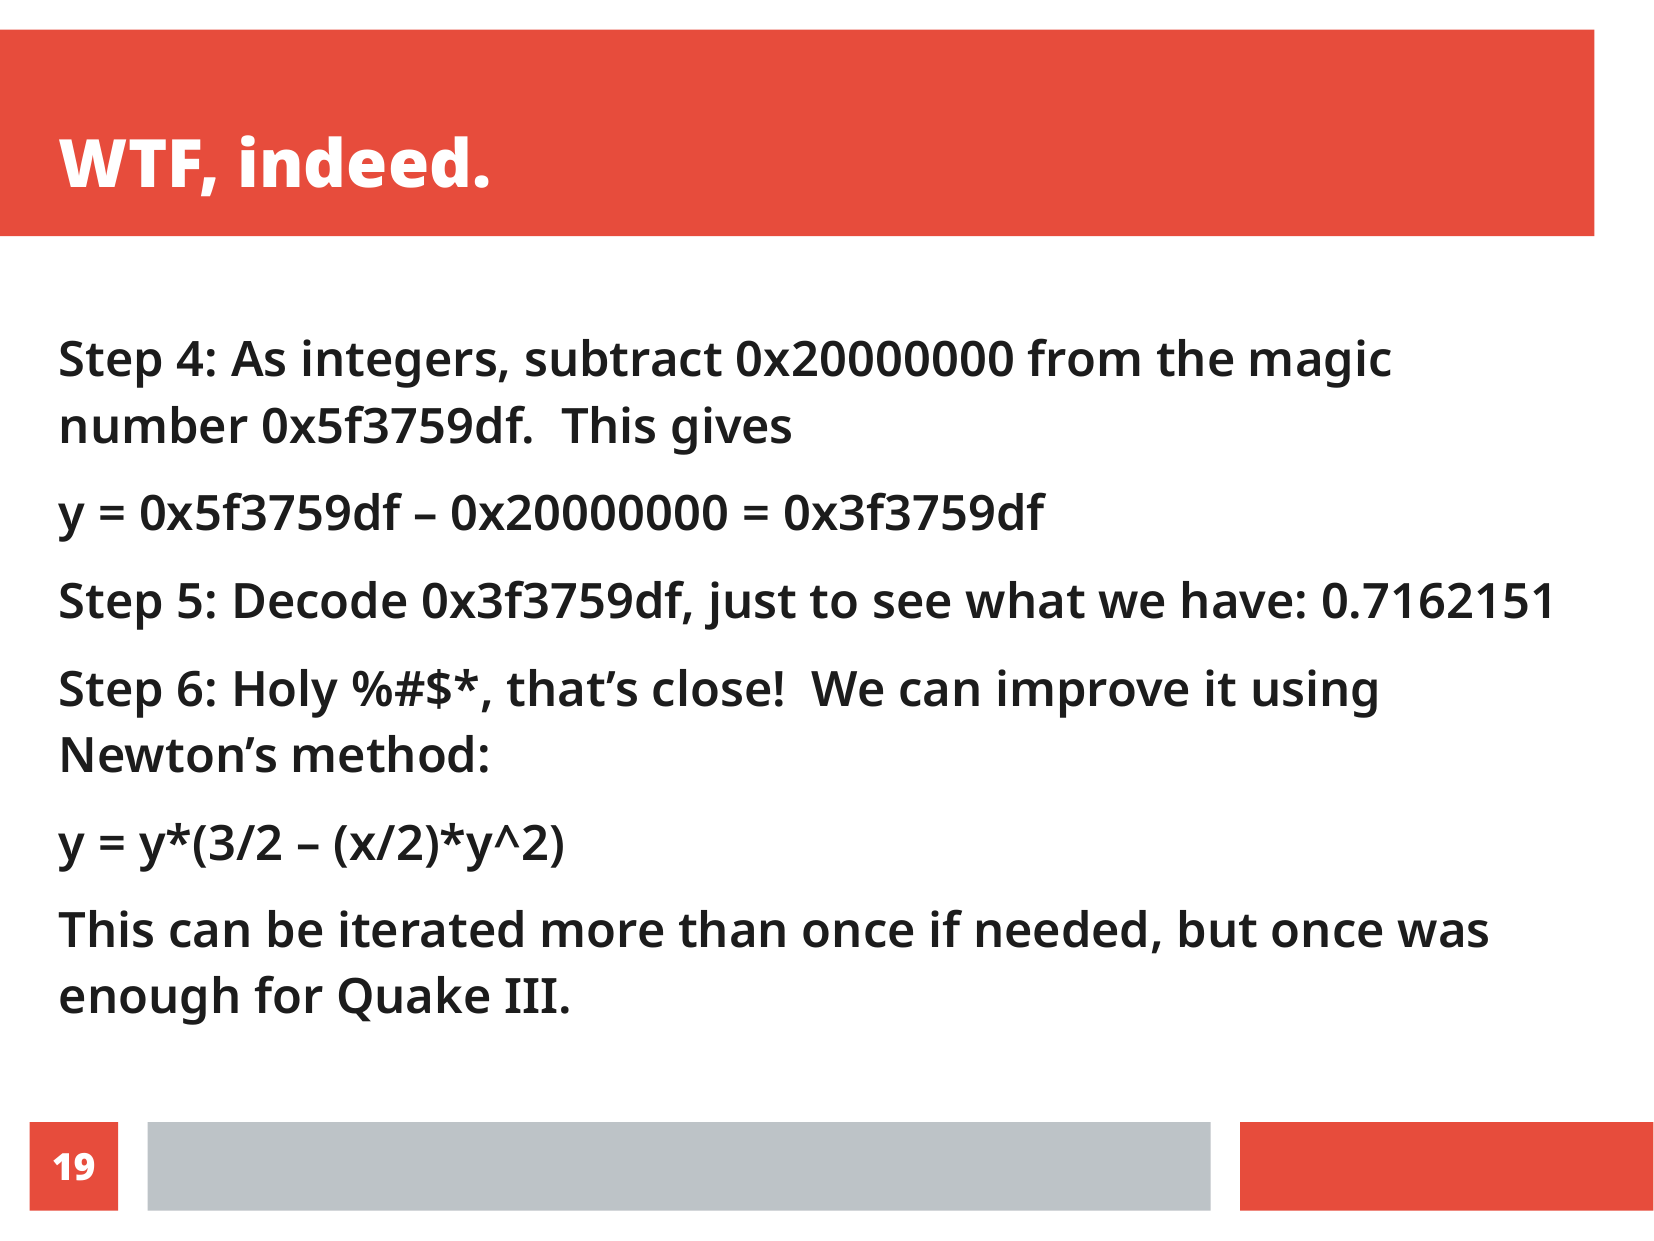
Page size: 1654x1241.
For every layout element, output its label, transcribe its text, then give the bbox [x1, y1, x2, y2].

list Step 4: As integers, subtract 0x20000000 from the magic number 0x5f3759df. This gives y = 0x5f3759df – 0x20000000 = 0x3f3759df Step 5: Decode 0x3f3759df, just to see what we have: 0.7162151 Step 6: Holy %#$*, that’s close! We can improve it using Newton’s method: y = y*(3/2 – (x/2)*y^2) This can be iterated more than once if needed, but once was enough for Quake III. [59, 324, 1565, 1093]
title WTF, indeed. [59, 59, 1595, 207]
